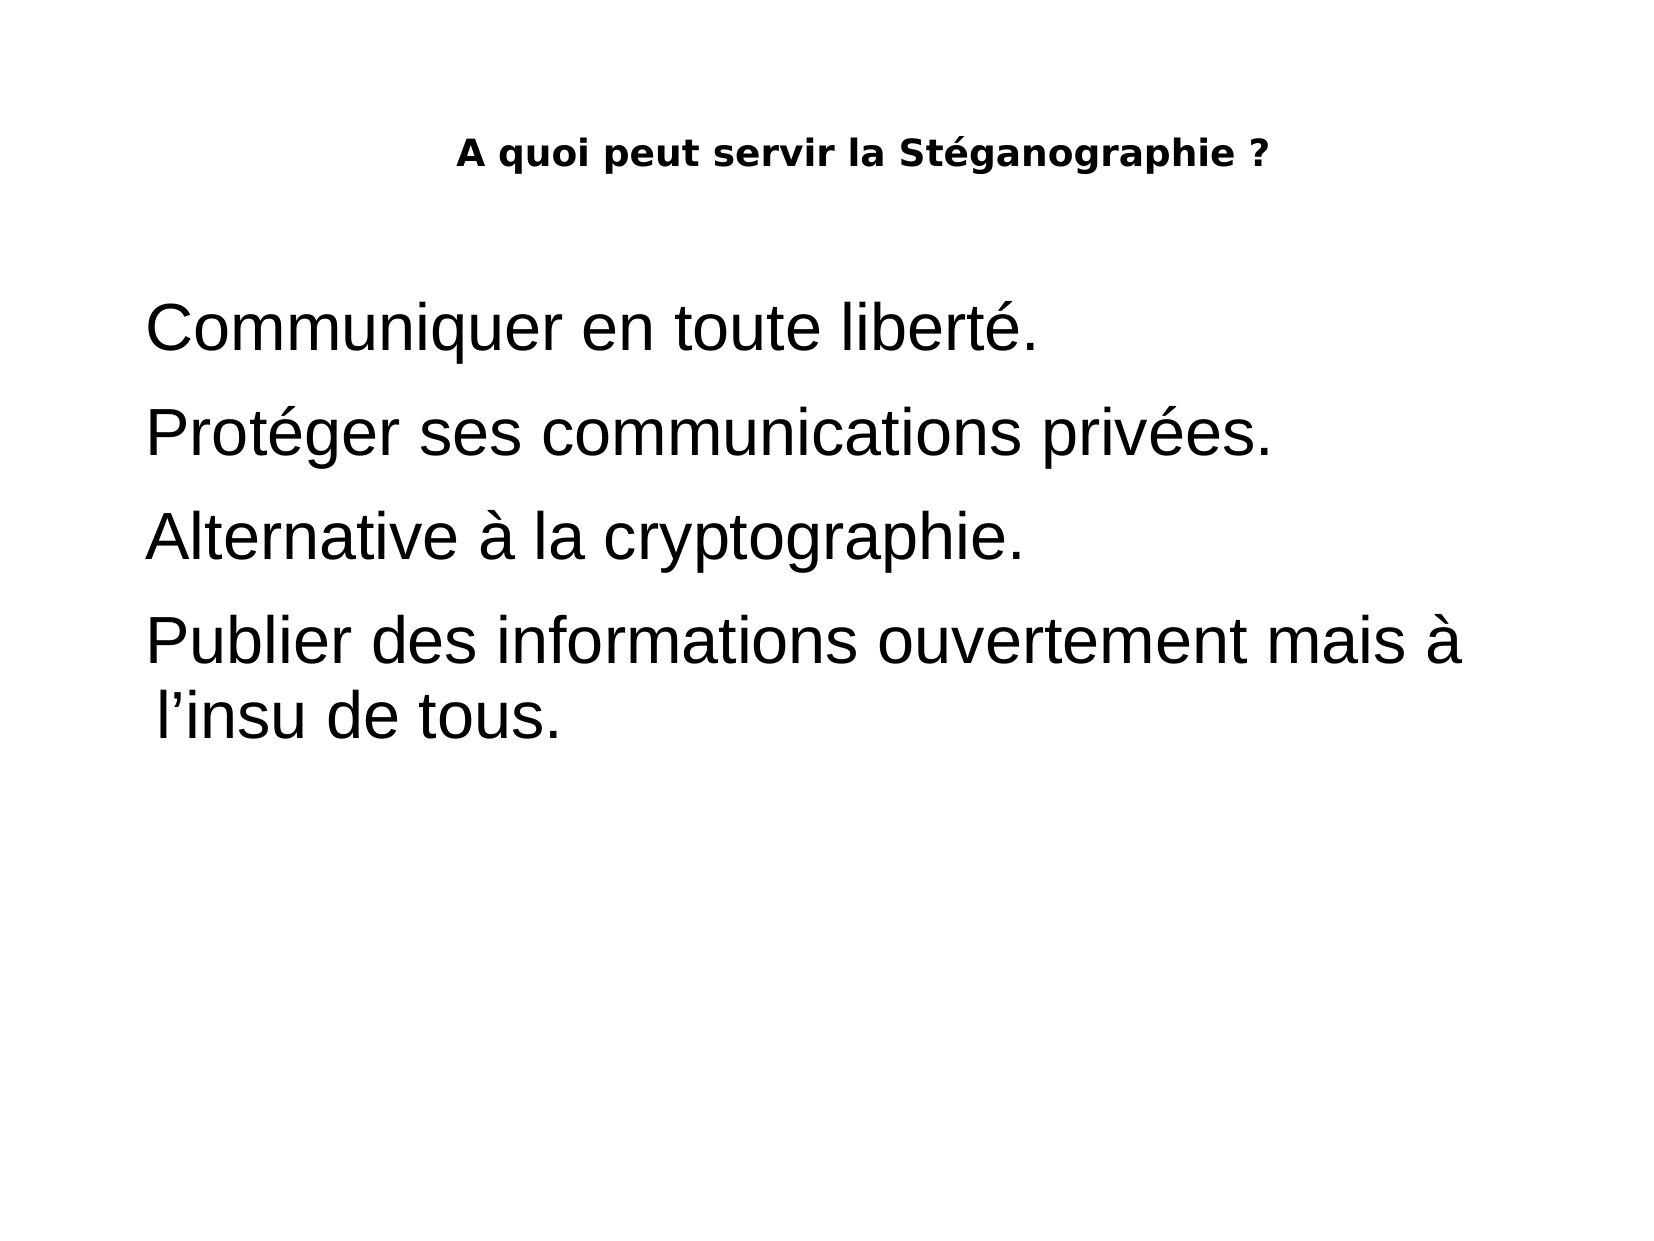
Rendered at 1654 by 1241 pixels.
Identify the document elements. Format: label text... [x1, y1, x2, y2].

title A quoi peut servir la Stéganographie ? [82, 56, 1571, 250]
list Communiquer en toute liberté. Protéger ses communications privées. Alternative à la cryptographie. Publier des informations ouvertement mais à l’insu de tous. [82, 290, 1571, 1094]
